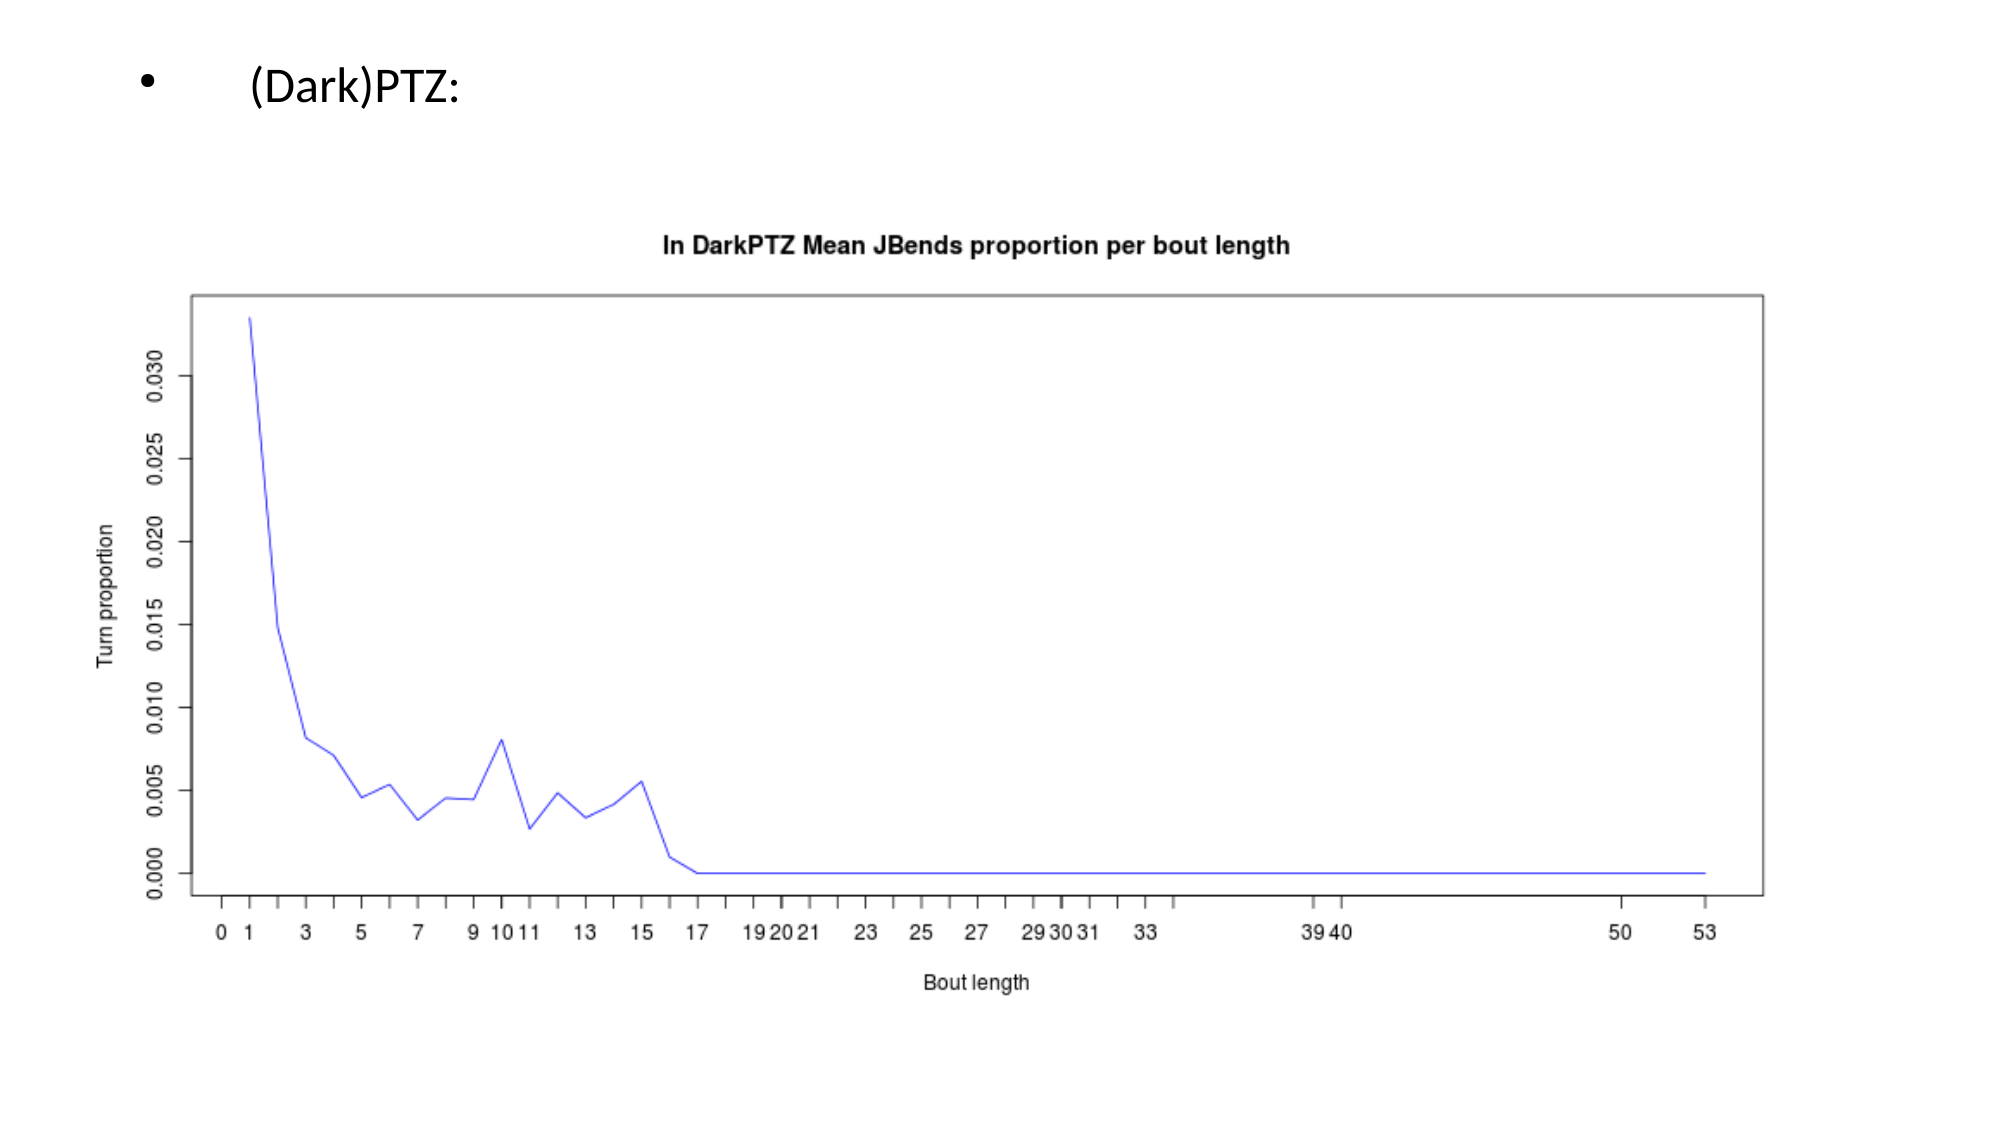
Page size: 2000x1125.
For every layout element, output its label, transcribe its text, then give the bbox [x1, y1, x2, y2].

text_box (Dark)PTZ: [0, 0, 2000, 946]
picture [90, 194, 1816, 1023]
